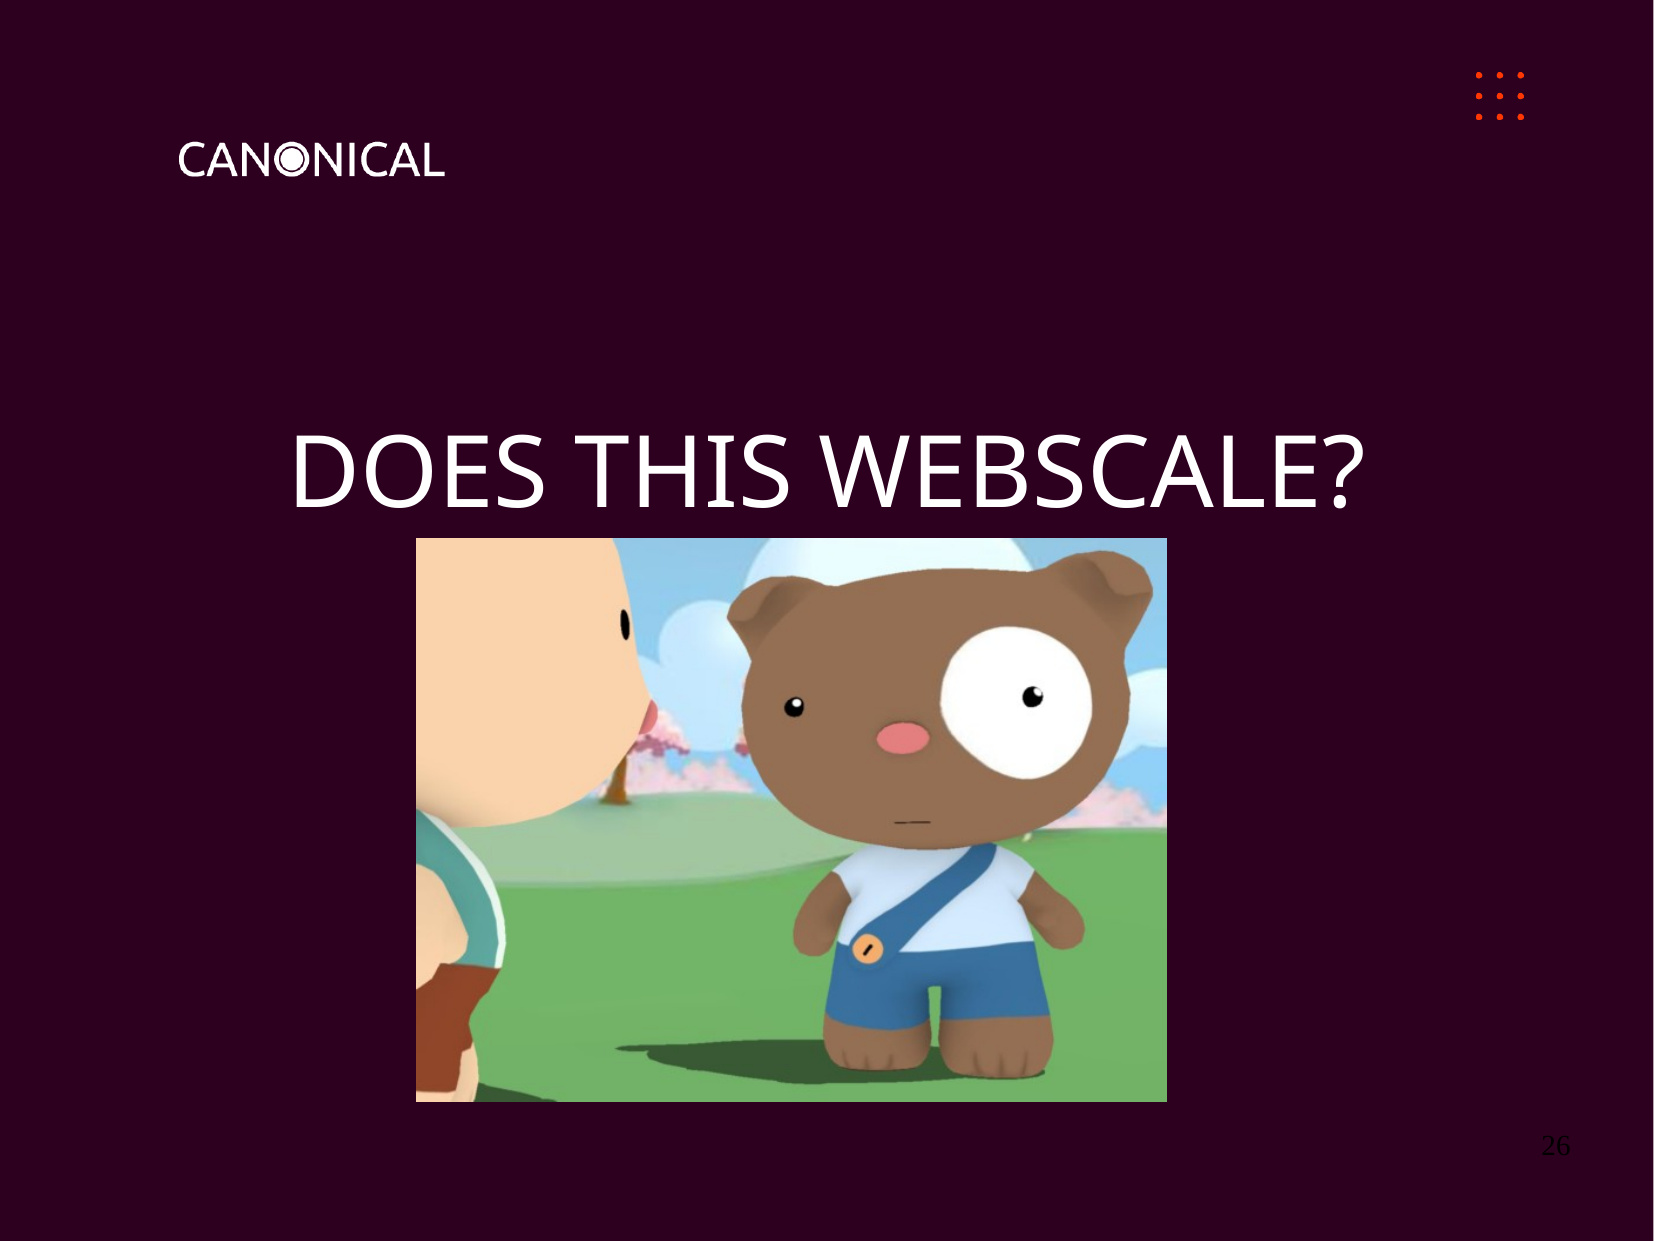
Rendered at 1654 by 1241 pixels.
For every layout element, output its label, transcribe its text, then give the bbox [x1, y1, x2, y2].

picture [0, 0, 1654, 1241]
list DOES THIS WEBSCALE? [115, 400, 1540, 1096]
